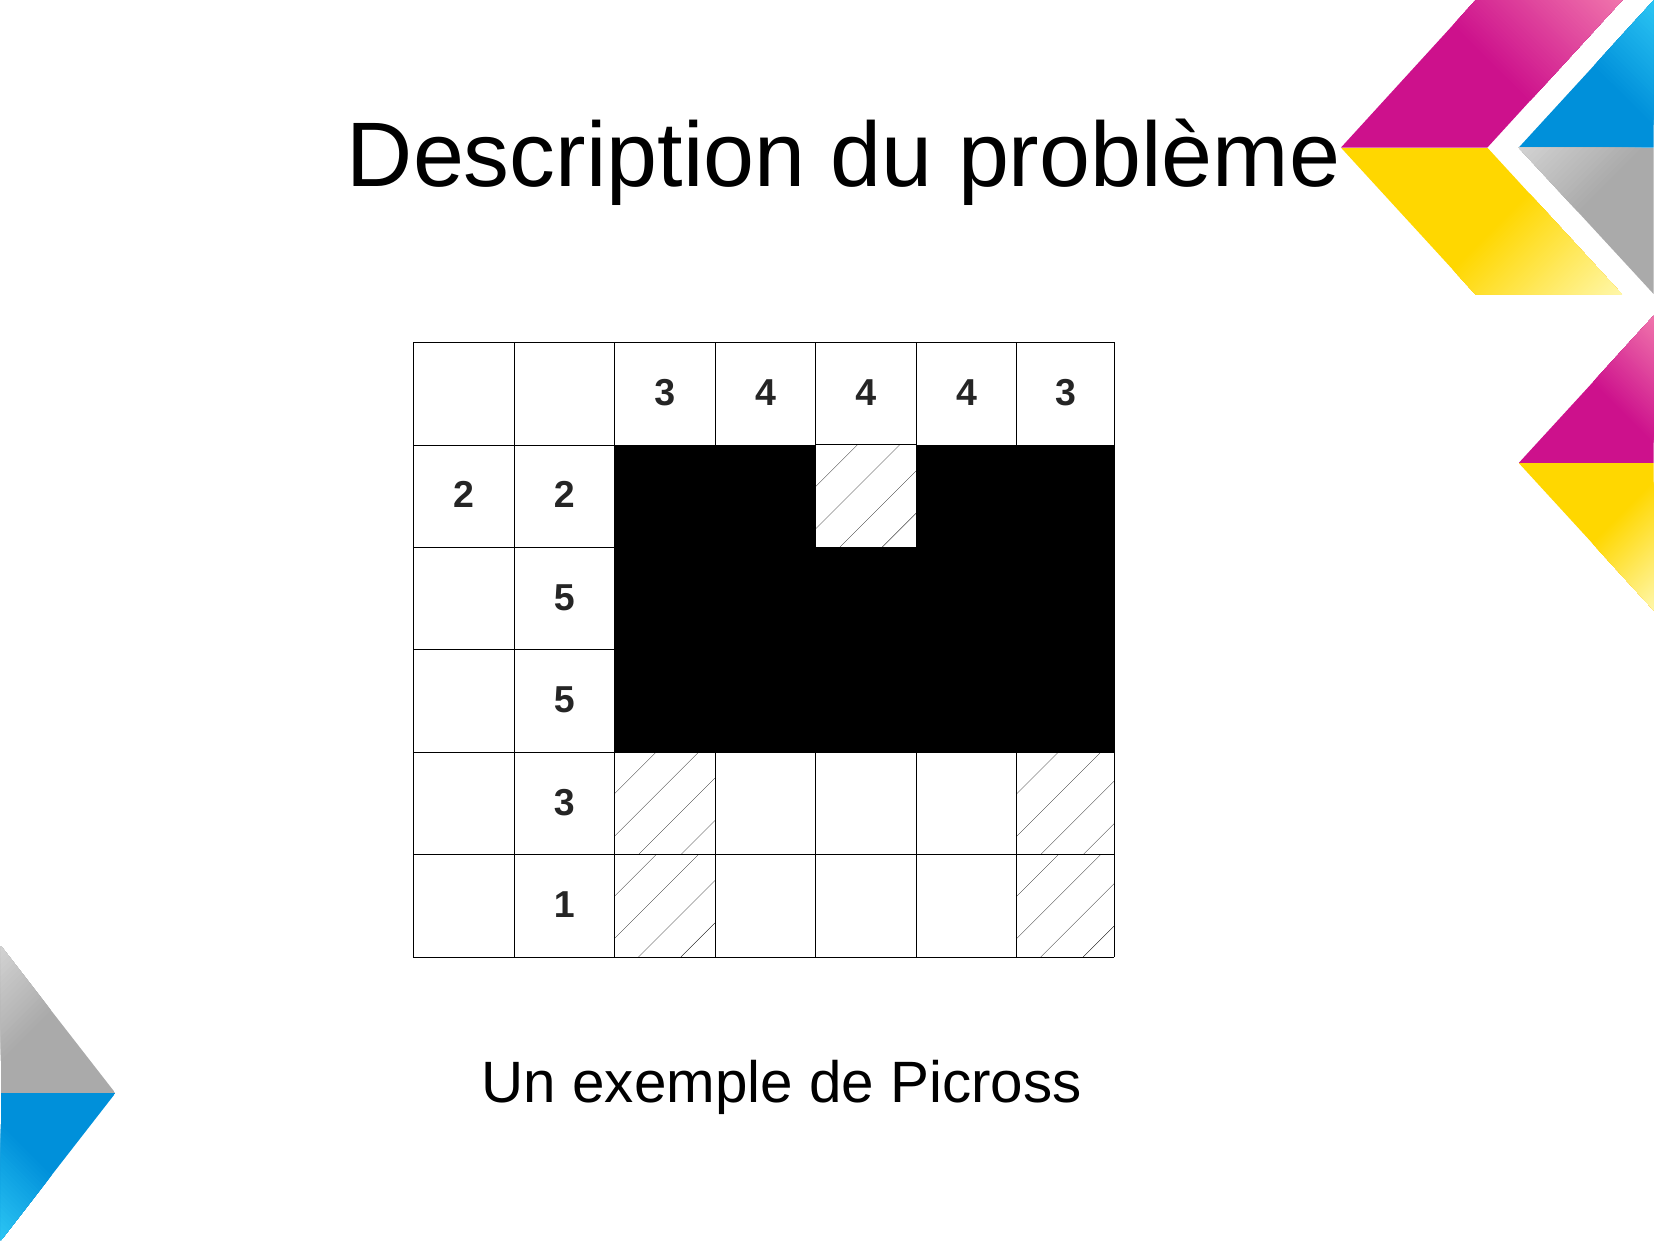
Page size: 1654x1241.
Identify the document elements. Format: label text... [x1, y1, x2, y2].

title Description du problème [82, 49, 1571, 257]
table_cell [1017, 548, 1114, 649]
table_cell [615, 650, 715, 752]
table_cell [716, 855, 815, 957]
table_cell 1 [515, 855, 614, 957]
table_cell [414, 753, 514, 854]
table_cell [816, 445, 916, 547]
table_cell [1017, 753, 1114, 854]
table_cell 5 [515, 650, 614, 752]
table_header 3 [615, 343, 715, 445]
table_header [515, 343, 614, 445]
table_cell [917, 446, 1016, 547]
table_cell 3 [515, 753, 614, 854]
table_cell [615, 753, 715, 854]
table_cell [917, 548, 1016, 649]
table_cell [414, 855, 514, 957]
table_cell [917, 650, 1016, 752]
table_cell 5 [515, 548, 614, 649]
table_cell [917, 855, 1016, 957]
table_header 4 [716, 343, 815, 445]
table_cell [816, 548, 916, 649]
table_header 4 [816, 343, 916, 444]
table_cell [917, 753, 1016, 854]
table_cell [414, 650, 514, 752]
table_cell [1017, 650, 1114, 752]
table_cell [716, 548, 815, 649]
table_cell [414, 548, 514, 649]
table_cell [716, 650, 815, 752]
table_cell [615, 446, 715, 547]
table_cell [615, 548, 715, 649]
table_header 3 [1017, 343, 1114, 445]
table_cell [816, 753, 916, 854]
table_header 4 [917, 343, 1016, 445]
table_cell [615, 855, 715, 957]
table_cell [816, 650, 916, 752]
text_box Un exemple de Picross [465, 1039, 1099, 1120]
table_cell [816, 855, 916, 957]
table_cell [1017, 446, 1114, 547]
table_cell 2 [515, 446, 614, 547]
table_header [414, 343, 514, 445]
table_cell [1017, 855, 1114, 957]
table_cell 2 [414, 446, 514, 547]
table_cell [716, 446, 815, 547]
table_cell [716, 753, 815, 854]
